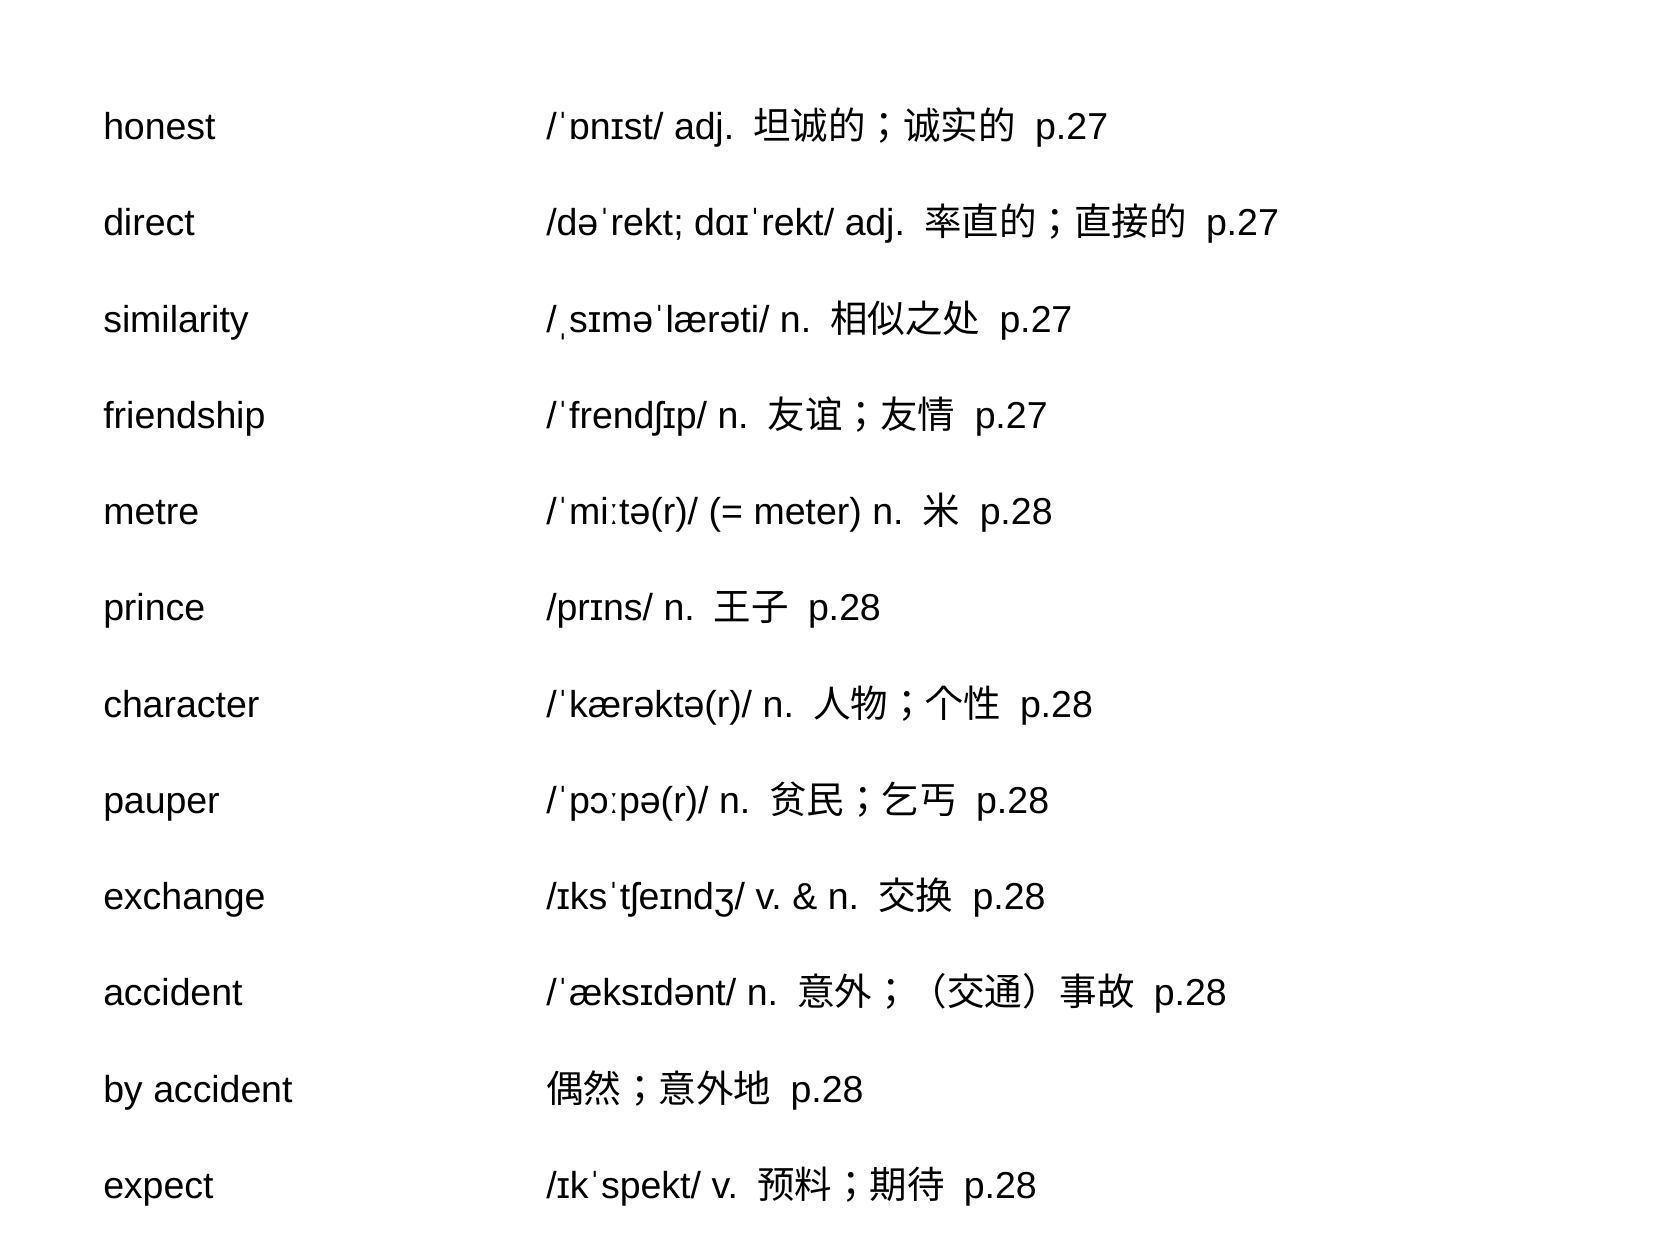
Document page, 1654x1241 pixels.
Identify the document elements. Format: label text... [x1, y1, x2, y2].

text_box honest /ˈɒnɪst/ adj. 坦诚的；诚实的 p.27 direct /dəˈrekt; dɑɪˈrekt/ adj. 率直的；直接的 p.27 similarity /ˌsɪməˈlærəti/ n. 相似之处 p.27 friendship /ˈfrendʃɪp/ n. 友谊；友情 p.27 metre /ˈmiːtə(r)/ (= meter) n. 米 p.28 prince /prɪns/ n. 王子 p.28 character /ˈkærəktə(r)/ n. 人物；个性 p.28 pauper /ˈpɔːpə(r)/ n. 贫民；乞丐 p.28 exchange /ɪksˈtʃeɪndʒ/ v. & n. 交换 p.28 accident /ˈæksɪdənt/ n. 意外；（交通）事故 p.28 by accident 偶然；意外地 p.28 expect /ɪkˈspekt/ v. 预料；期待 p.28 silver /ˈsɪlvə(r)/ adj. 银色的 n. 银 p.29 [88, 88, 1536, 1155]
